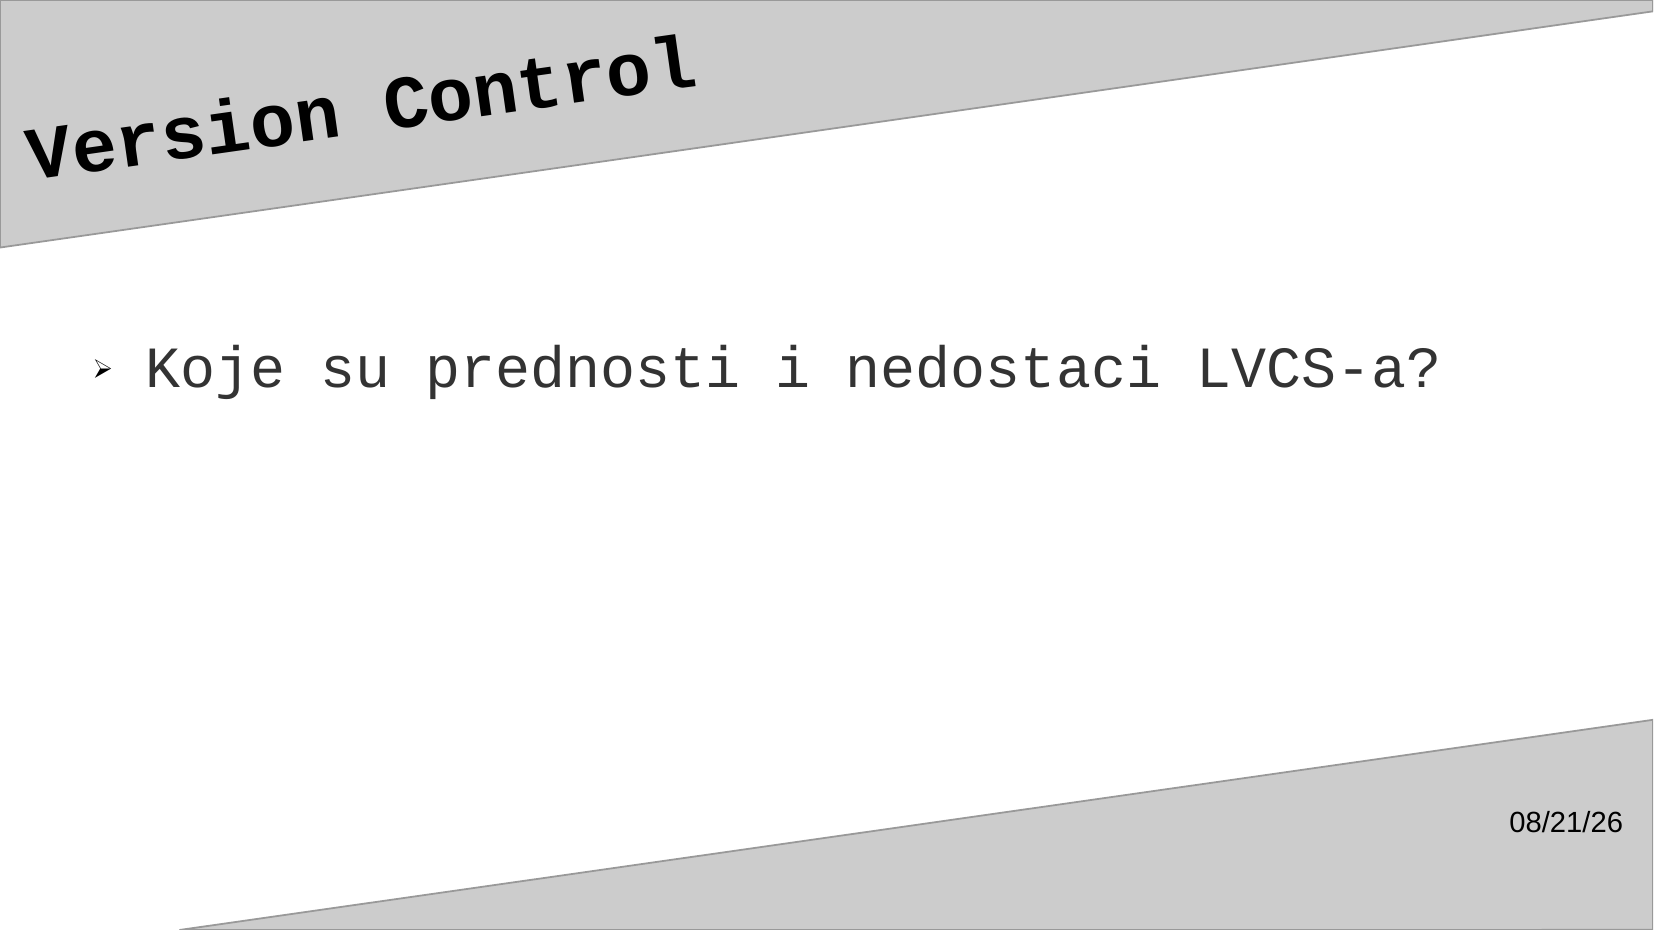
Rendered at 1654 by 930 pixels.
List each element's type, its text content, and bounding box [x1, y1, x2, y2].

list Koje su prednosti i nedostaci LVCS-a? [75, 248, 1463, 825]
title Version Control [16, 0, 1501, 239]
